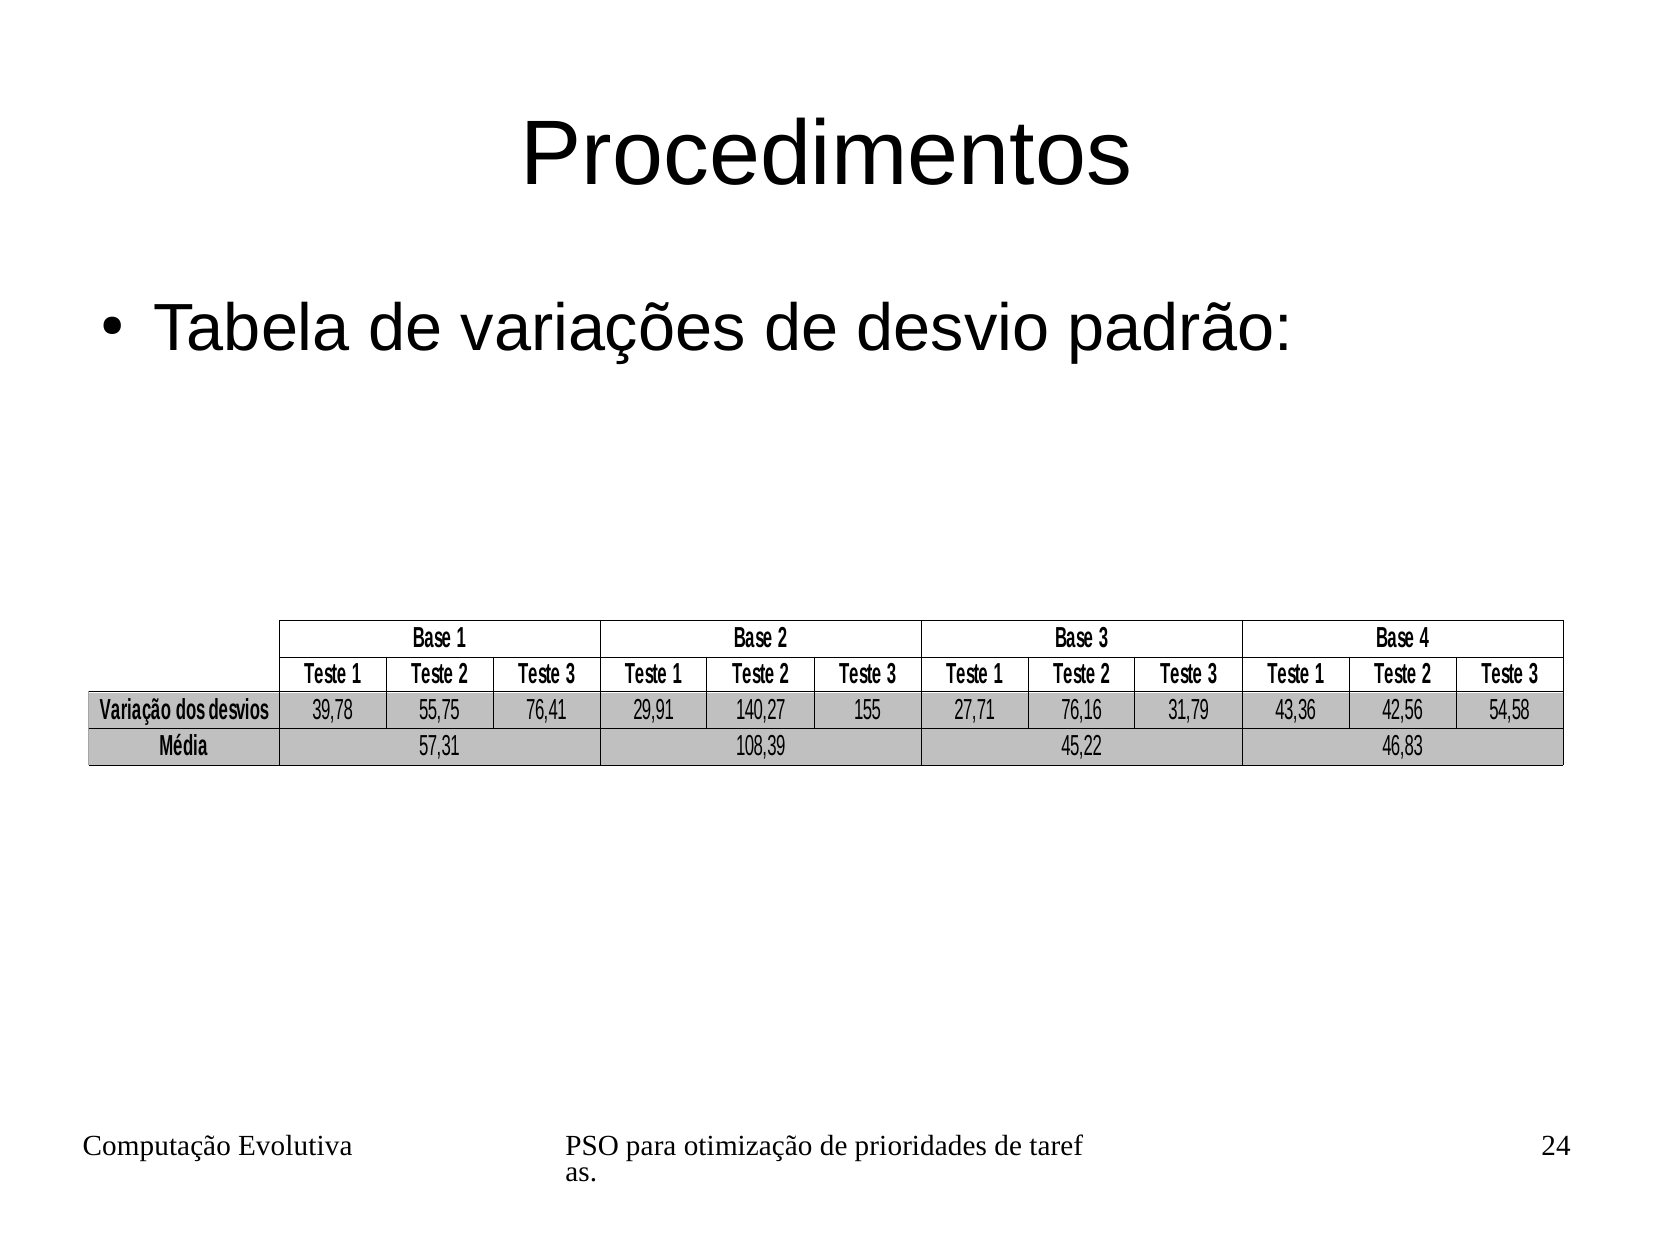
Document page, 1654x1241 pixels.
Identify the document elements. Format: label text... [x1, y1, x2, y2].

list Tabela de variações de desvio padrão: [82, 290, 1571, 1094]
chart [88, 620, 1565, 768]
title Procedimentos [82, 49, 1571, 257]
